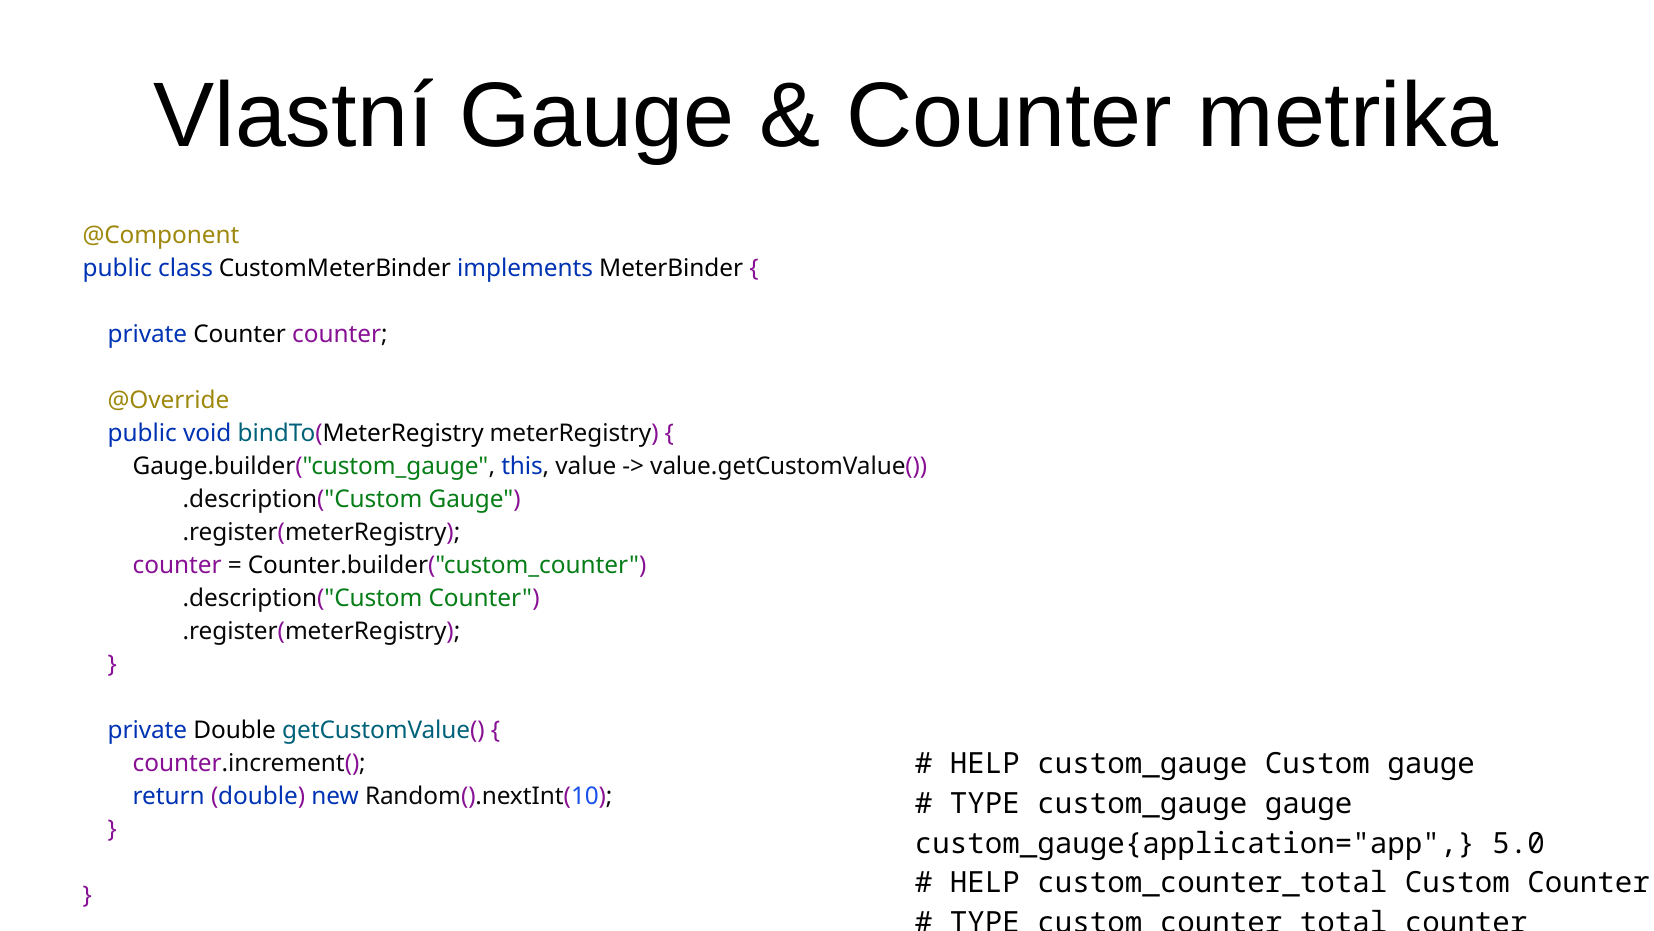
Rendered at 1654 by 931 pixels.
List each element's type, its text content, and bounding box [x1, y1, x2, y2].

title Vlastní Gauge & Counter metrika [82, 37, 1571, 193]
list @Component public class CustomMeterBinder implements MeterBinder { private Counter counter; @Override public void bindTo(MeterRegistry meterRegistry) { Gauge.builder("custom_gauge", this, value -> value.getCustomValue()) .description("Custom Gauge") .register(meterRegistry); counter = Counter.builder("custom_counter") .description("Custom Counter") .register(meterRegistry); } private Double getCustomValue() { counter.increment(); return (double) new Random().nextInt(10); } } [82, 217, 1571, 916]
text_box # HELP custom_gauge Custom gauge # TYPE custom_gauge gauge custom_gauge{application="app",} 5.0 # HELP custom_counter_total Custom Counter # TYPE custom_counter_total counter custom_counter_total{application="app",} 25.0 [900, 735, 1654, 931]
